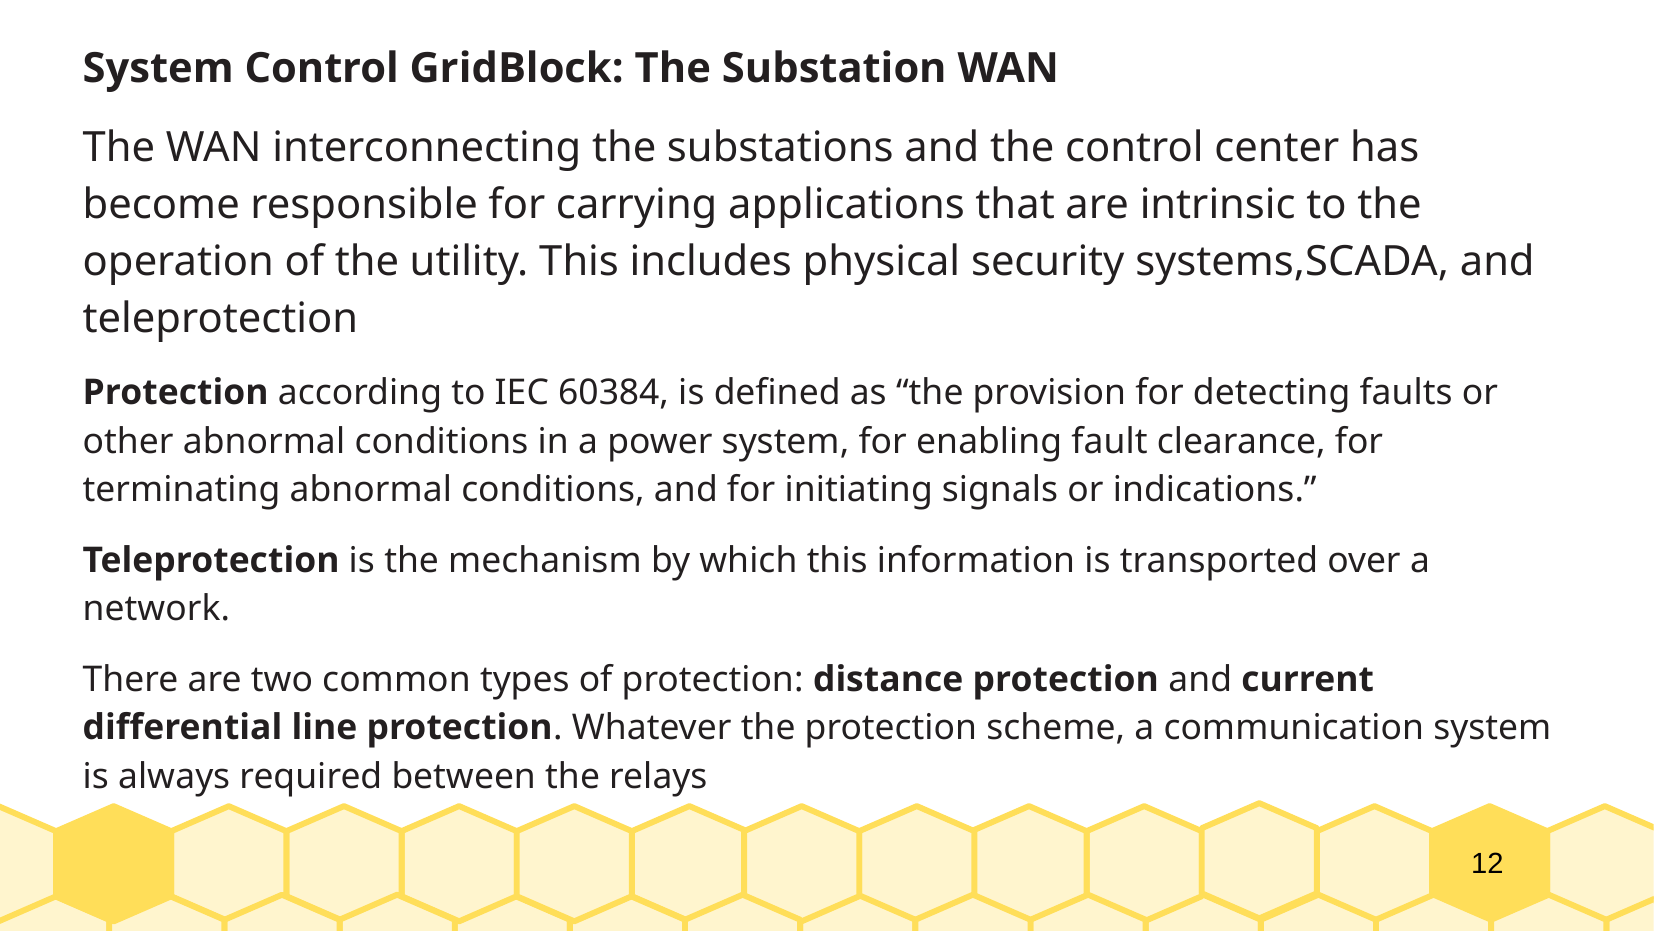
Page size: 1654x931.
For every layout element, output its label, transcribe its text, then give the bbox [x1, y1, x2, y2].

list System Control GridBlock: The Substation WAN The WAN interconnecting the substations and the control center has become responsible for carrying applications that are intrinsic to the operation of the utility. This includes physical security systems,SCADA, and teleprotection Protection according to IEC 60384, is defined as “the provision for detecting faults or other abnormal conditions in a power system, for enabling fault clearance, for terminating abnormal conditions, and for initiating signals or indications.” Teleprotection is the mechanism by which this information is transported over a network. There are two common types of protection: distance protection and current differential line protection. Whatever the protection scheme, a communication system is always required between the relays [82, 37, 1571, 901]
